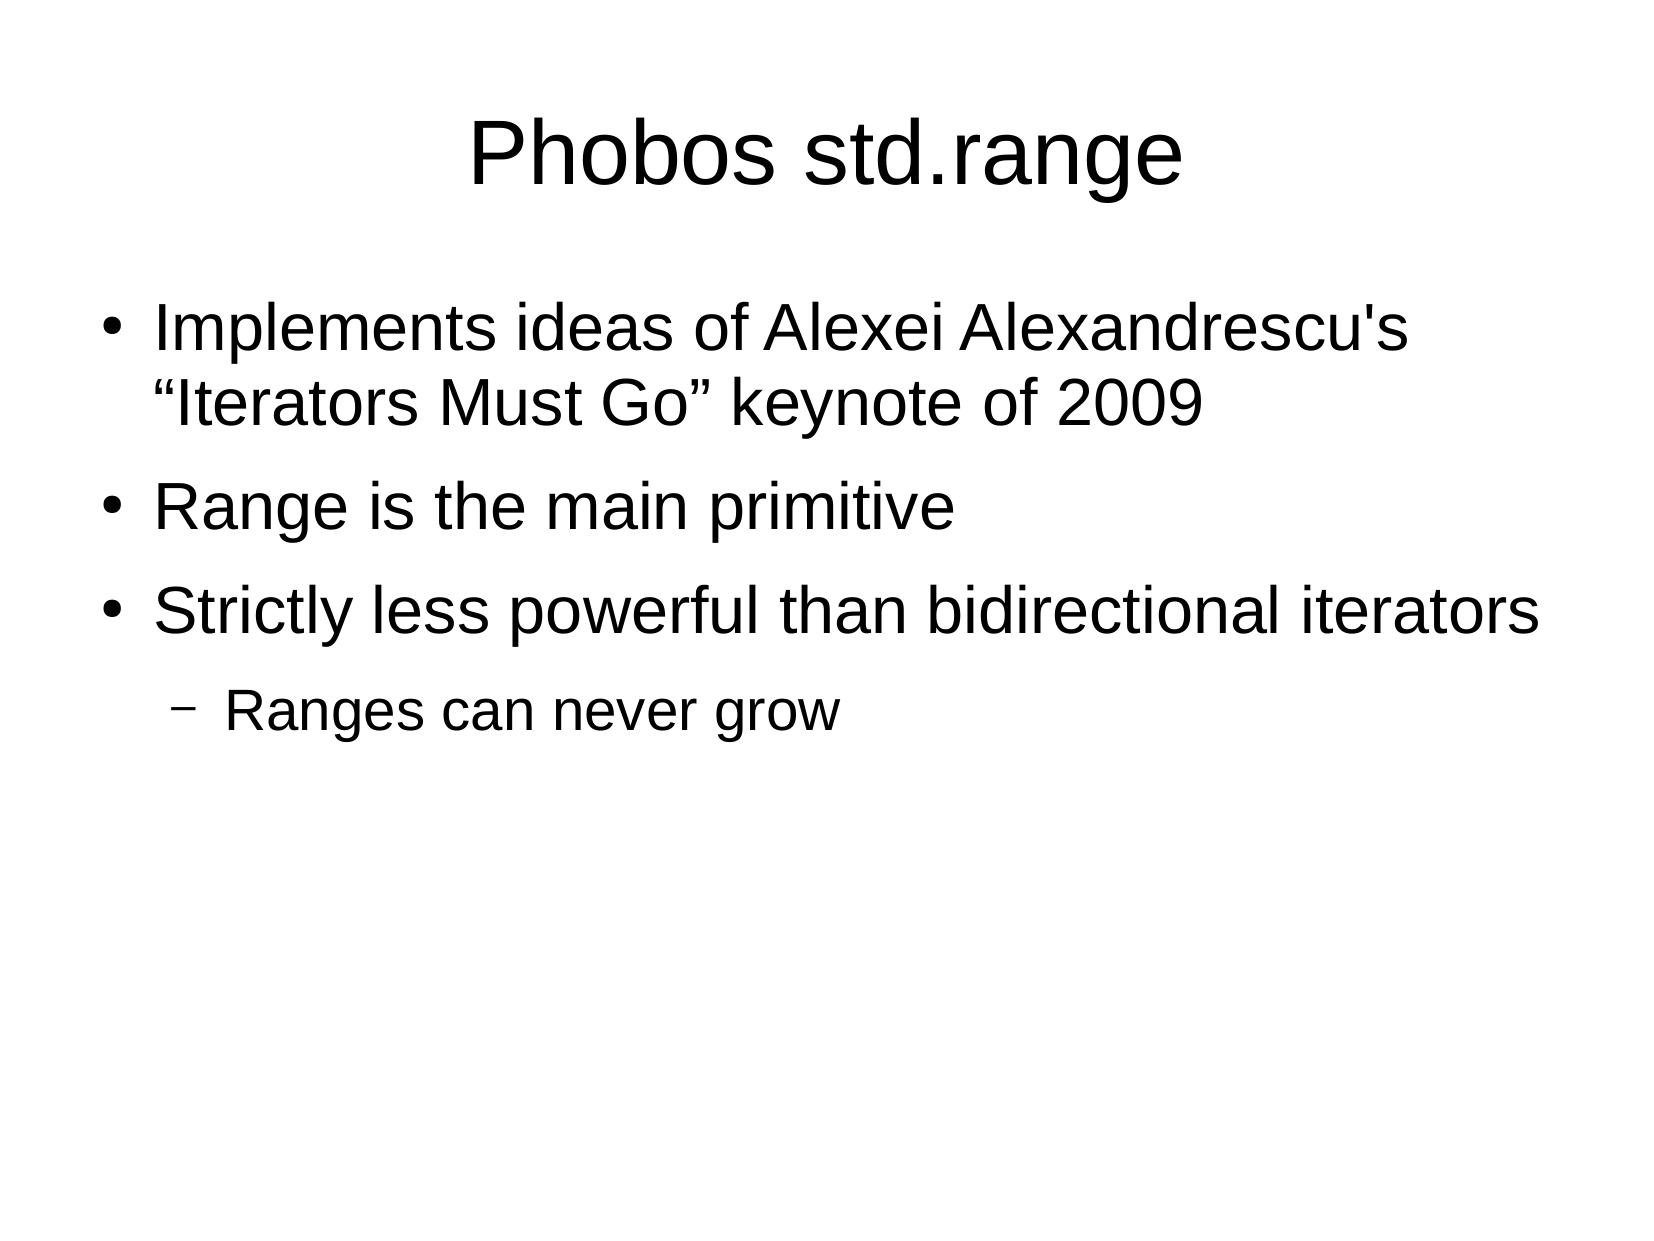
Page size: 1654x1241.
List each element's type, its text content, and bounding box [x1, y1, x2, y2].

list Implements ideas of Alexei Alexandrescu's “Iterators Must Go” keynote of 2009 Range is the main primitive Strictly less powerful than bidirectional iterators Ranges can never grow [82, 290, 1571, 1010]
title Phobos std.range [82, 49, 1571, 257]
